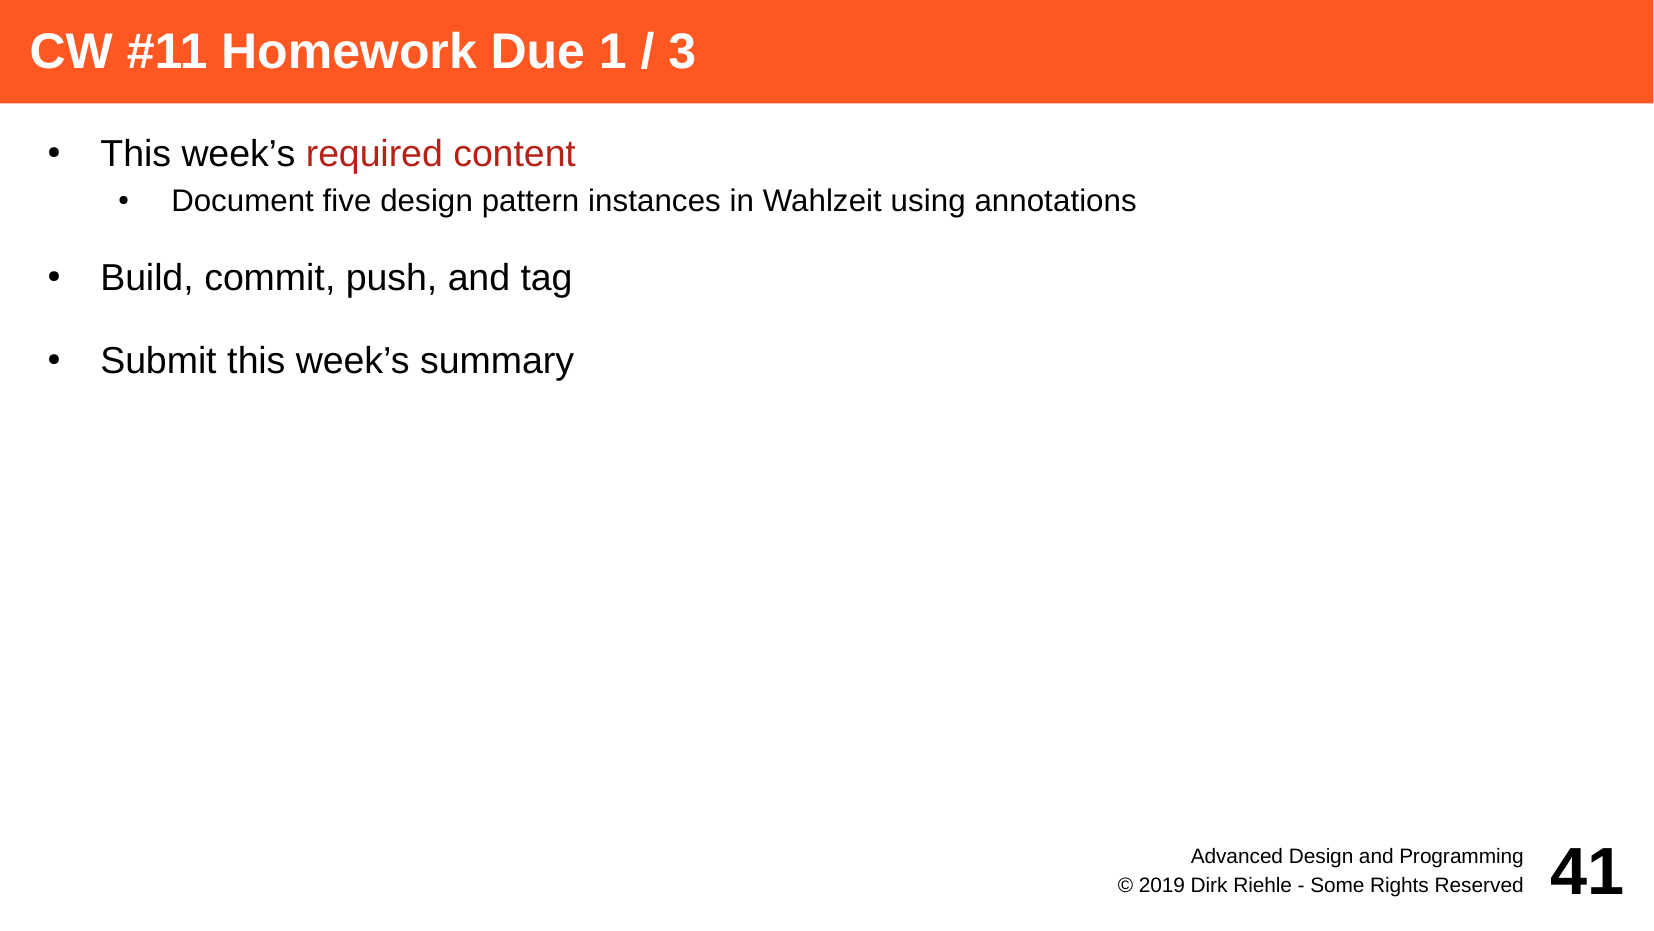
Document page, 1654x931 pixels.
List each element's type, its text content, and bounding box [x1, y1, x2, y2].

title CW #11 Homework Due 1 / 3 [0, 0, 1654, 104]
list This week’s required content Document five design pattern instances in Wahlzeit using annotations Build, commit, push, and tag Submit this week’s summary [29, 132, 1625, 813]
